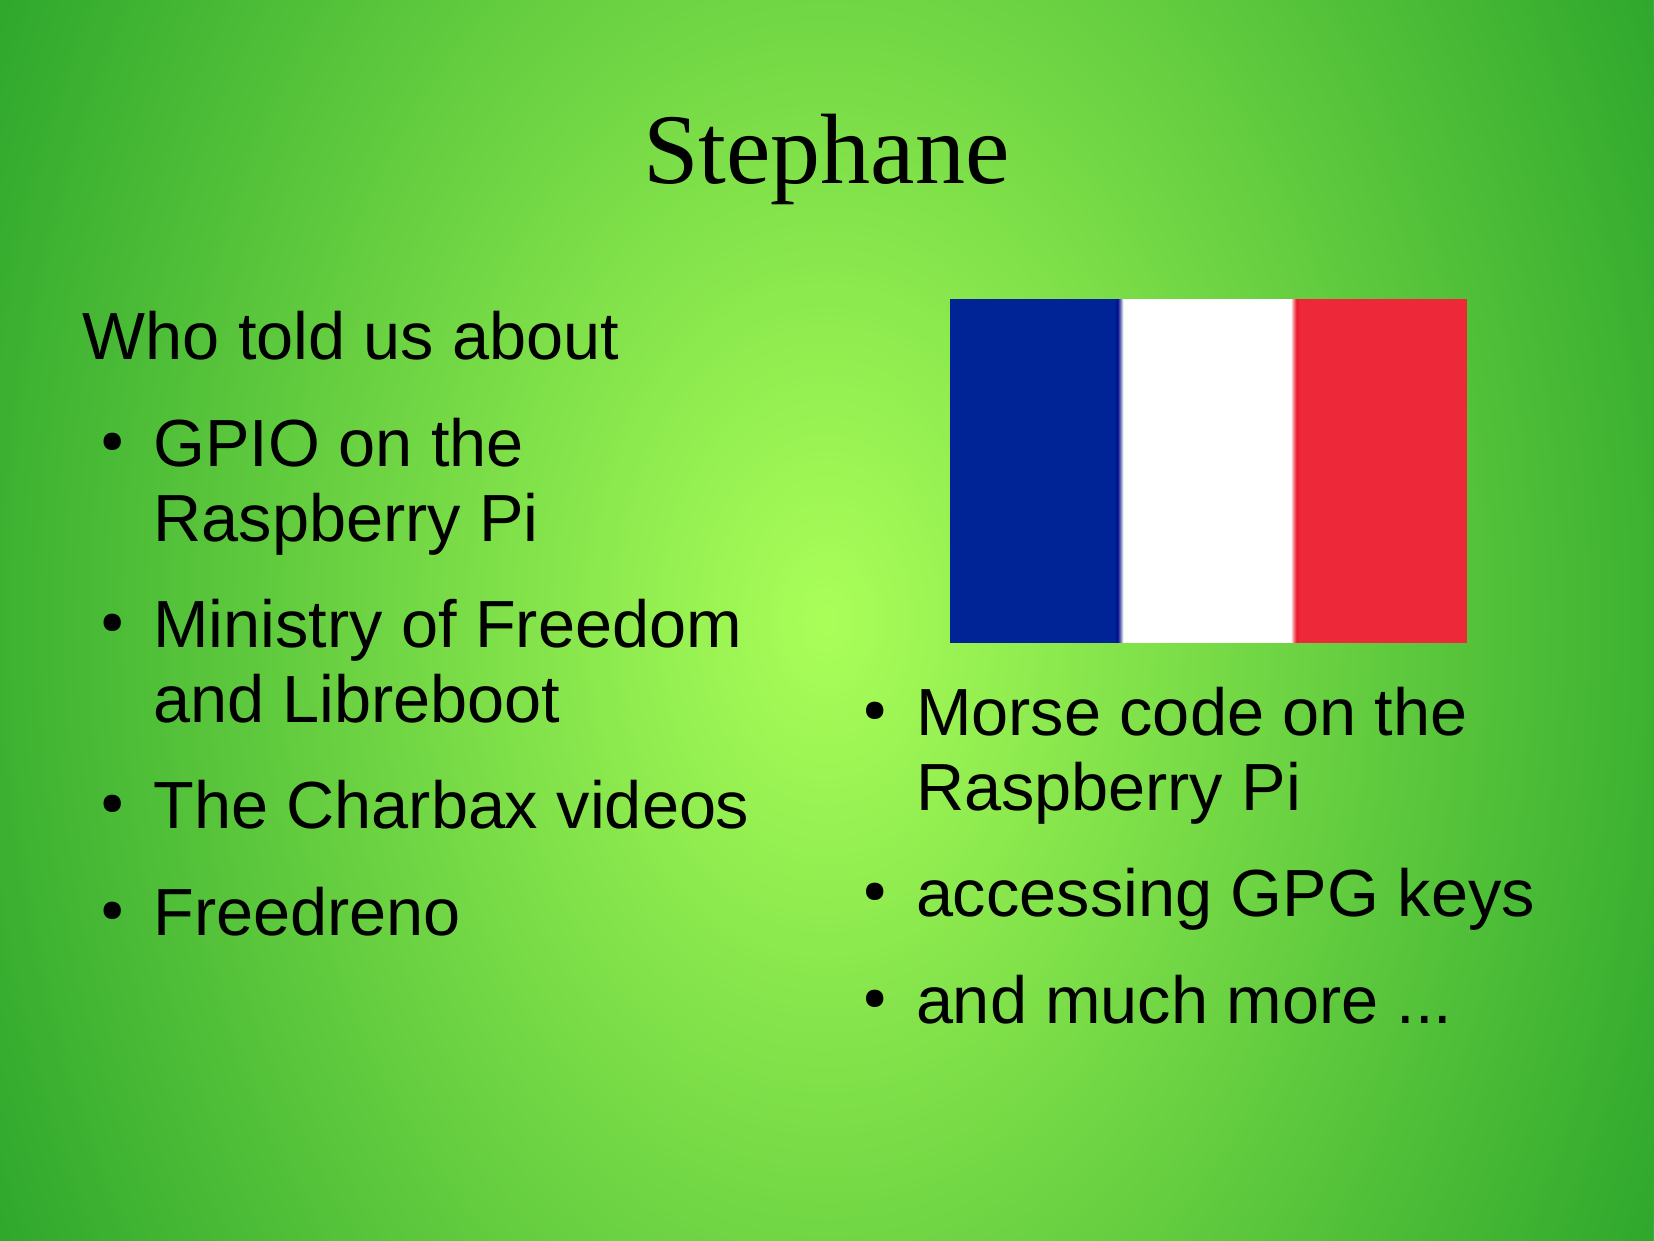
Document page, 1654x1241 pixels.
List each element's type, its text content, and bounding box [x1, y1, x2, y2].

title Stephane [82, 47, 1571, 252]
picture [950, 299, 1467, 643]
list Who told us about GPIO on the Raspberry Pi Ministry of Freedom and Libreboot The Charbax videos Freedreno [82, 299, 809, 1158]
list Morse code on the Raspberry Pi accessing GPG keys and much more ... [845, 674, 1572, 1170]
